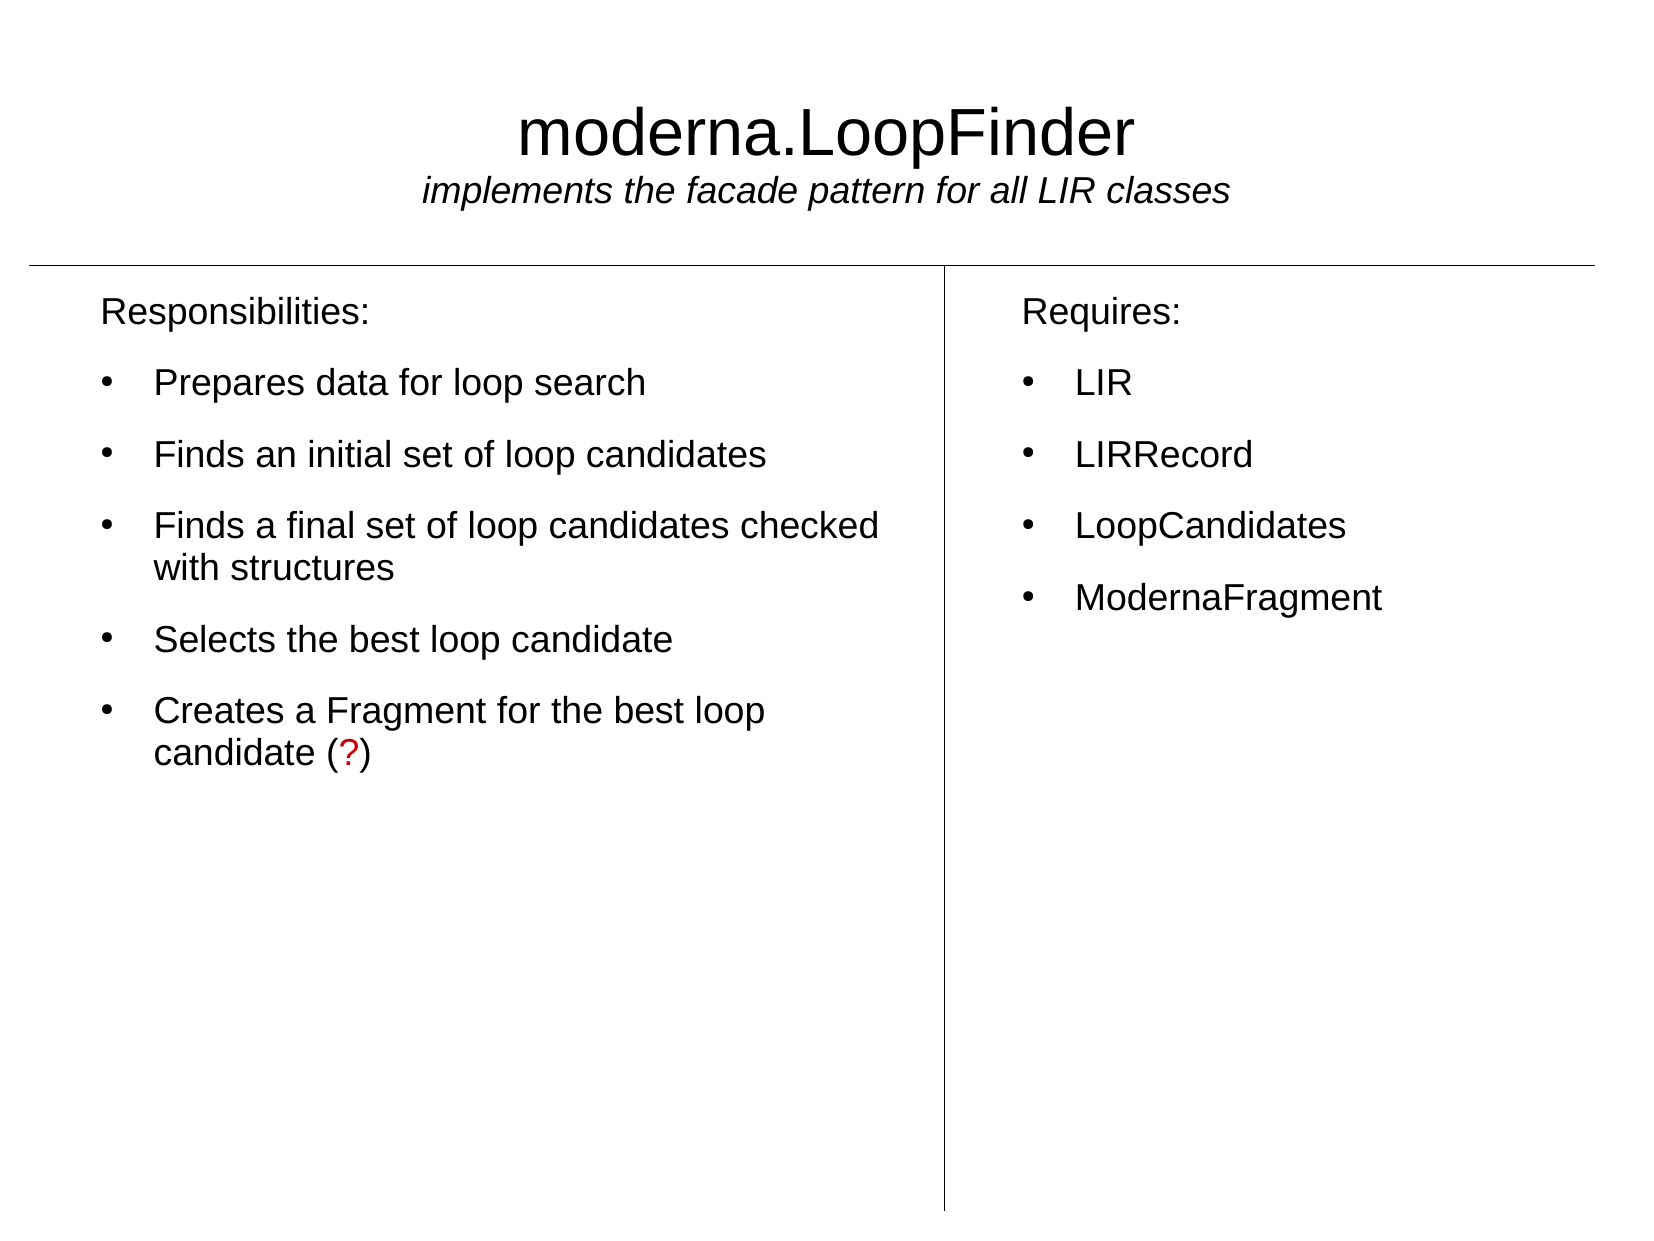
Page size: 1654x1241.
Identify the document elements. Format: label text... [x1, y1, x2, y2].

list Responsibilities: Prepares data for loop search Finds an initial set of loop candidates Finds a final set of loop candidates checked with structures Selects the best loop candidate Creates a Fragment for the best loop candidate (?) [82, 290, 886, 1094]
title moderna.LoopFinder implements the facade pattern for all LIR classes [82, 49, 1571, 257]
list Requires: LIR LIRRecord LoopCandidates ModernaFragment [1003, 290, 1572, 1094]
